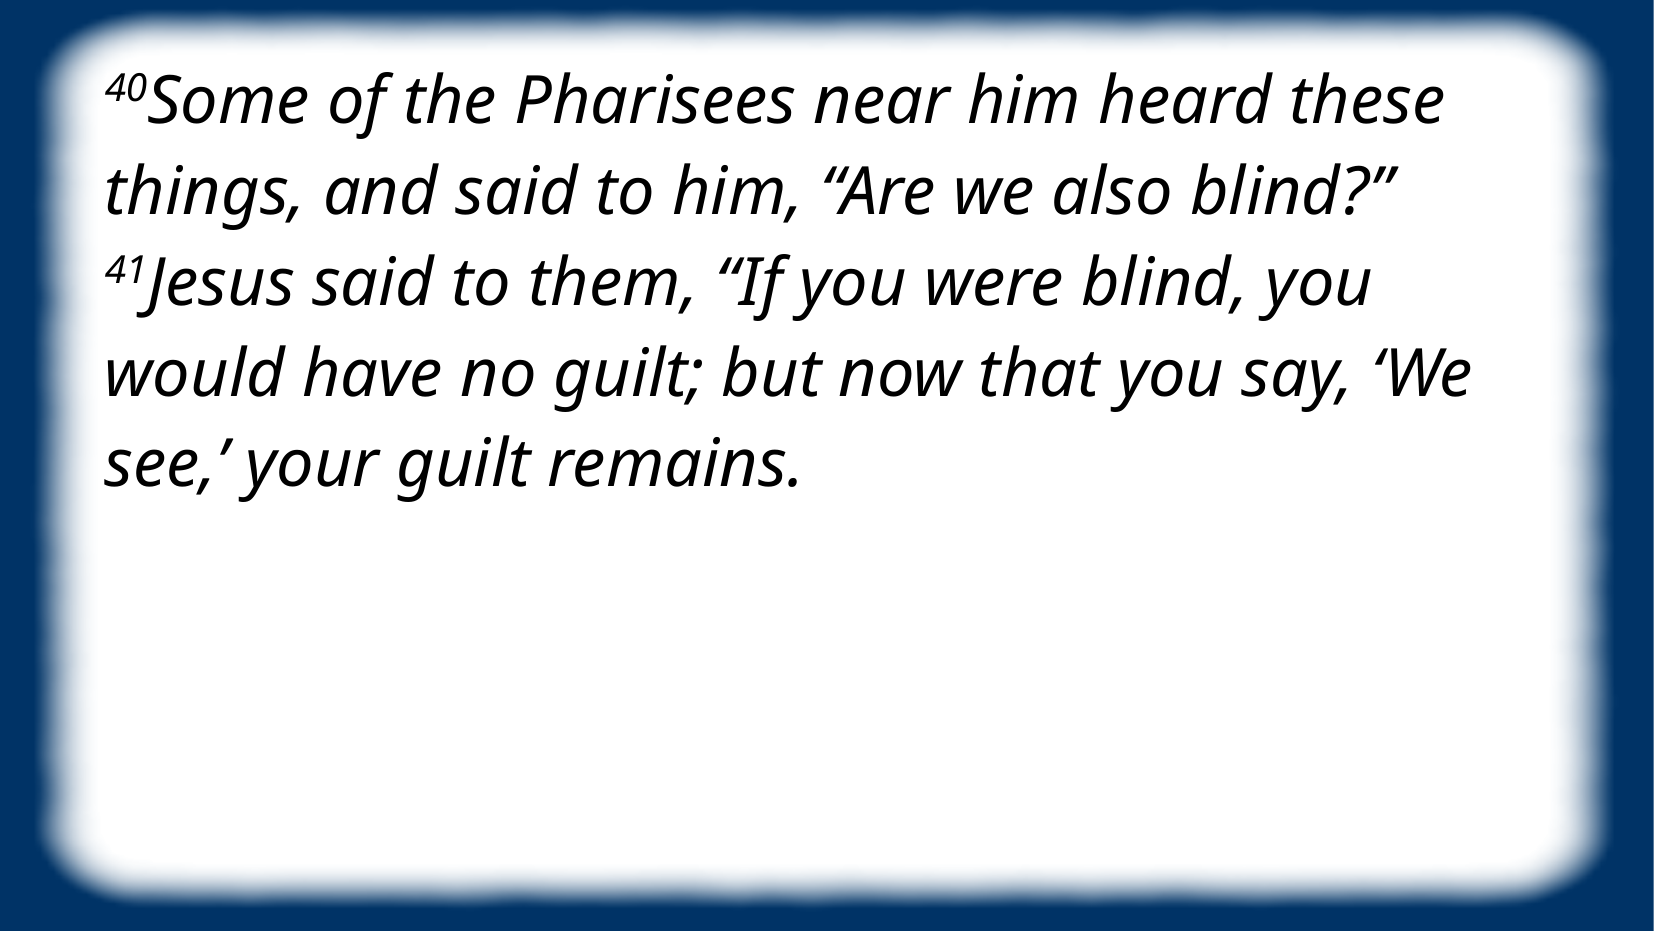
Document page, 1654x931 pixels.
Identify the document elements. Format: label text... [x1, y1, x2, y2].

picture [0, 0, 1654, 931]
text_box 40Some of the Pharisees near him heard these things, and said to him, “Are we also blind?” 41Jesus said to them, “If you were blind, you would have no guilt; but now that you say, ‘We see,’ your guilt remains. [90, 45, 1561, 504]
